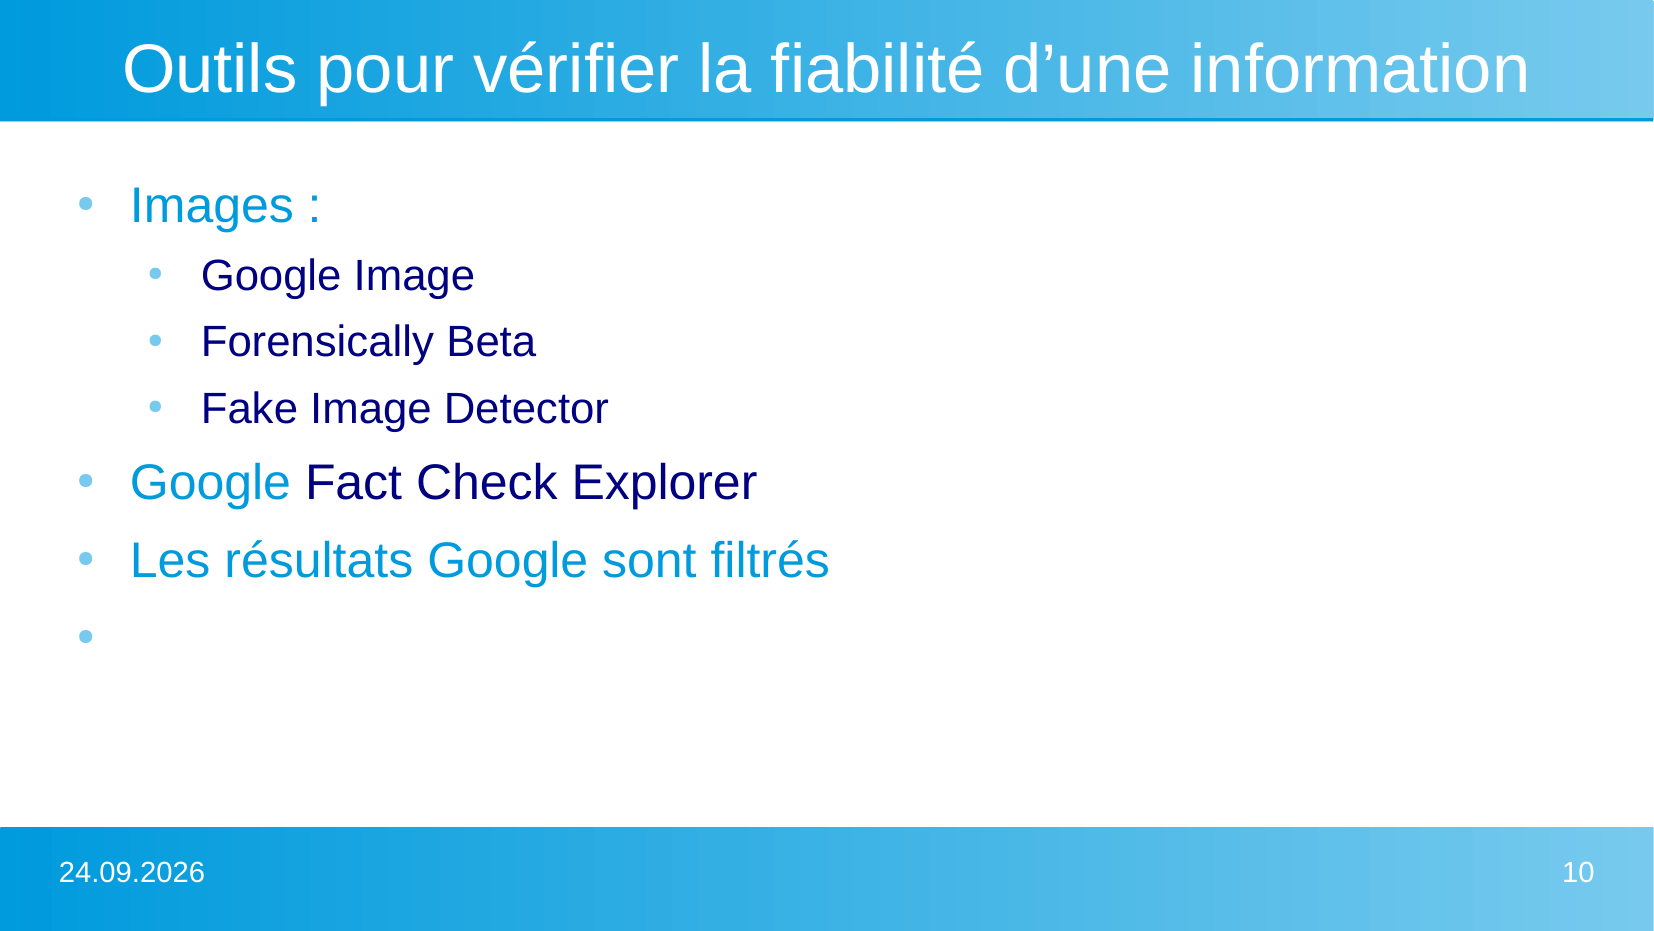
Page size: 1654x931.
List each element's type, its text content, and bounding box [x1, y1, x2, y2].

title Outils pour vérifier la fiabilité d’une information [59, 29, 1595, 108]
list Images : Google Image Forensically Beta Fake Image Detector Google Fact Check Explorer Les résultats Google sont filtrés [59, 177, 1595, 768]
